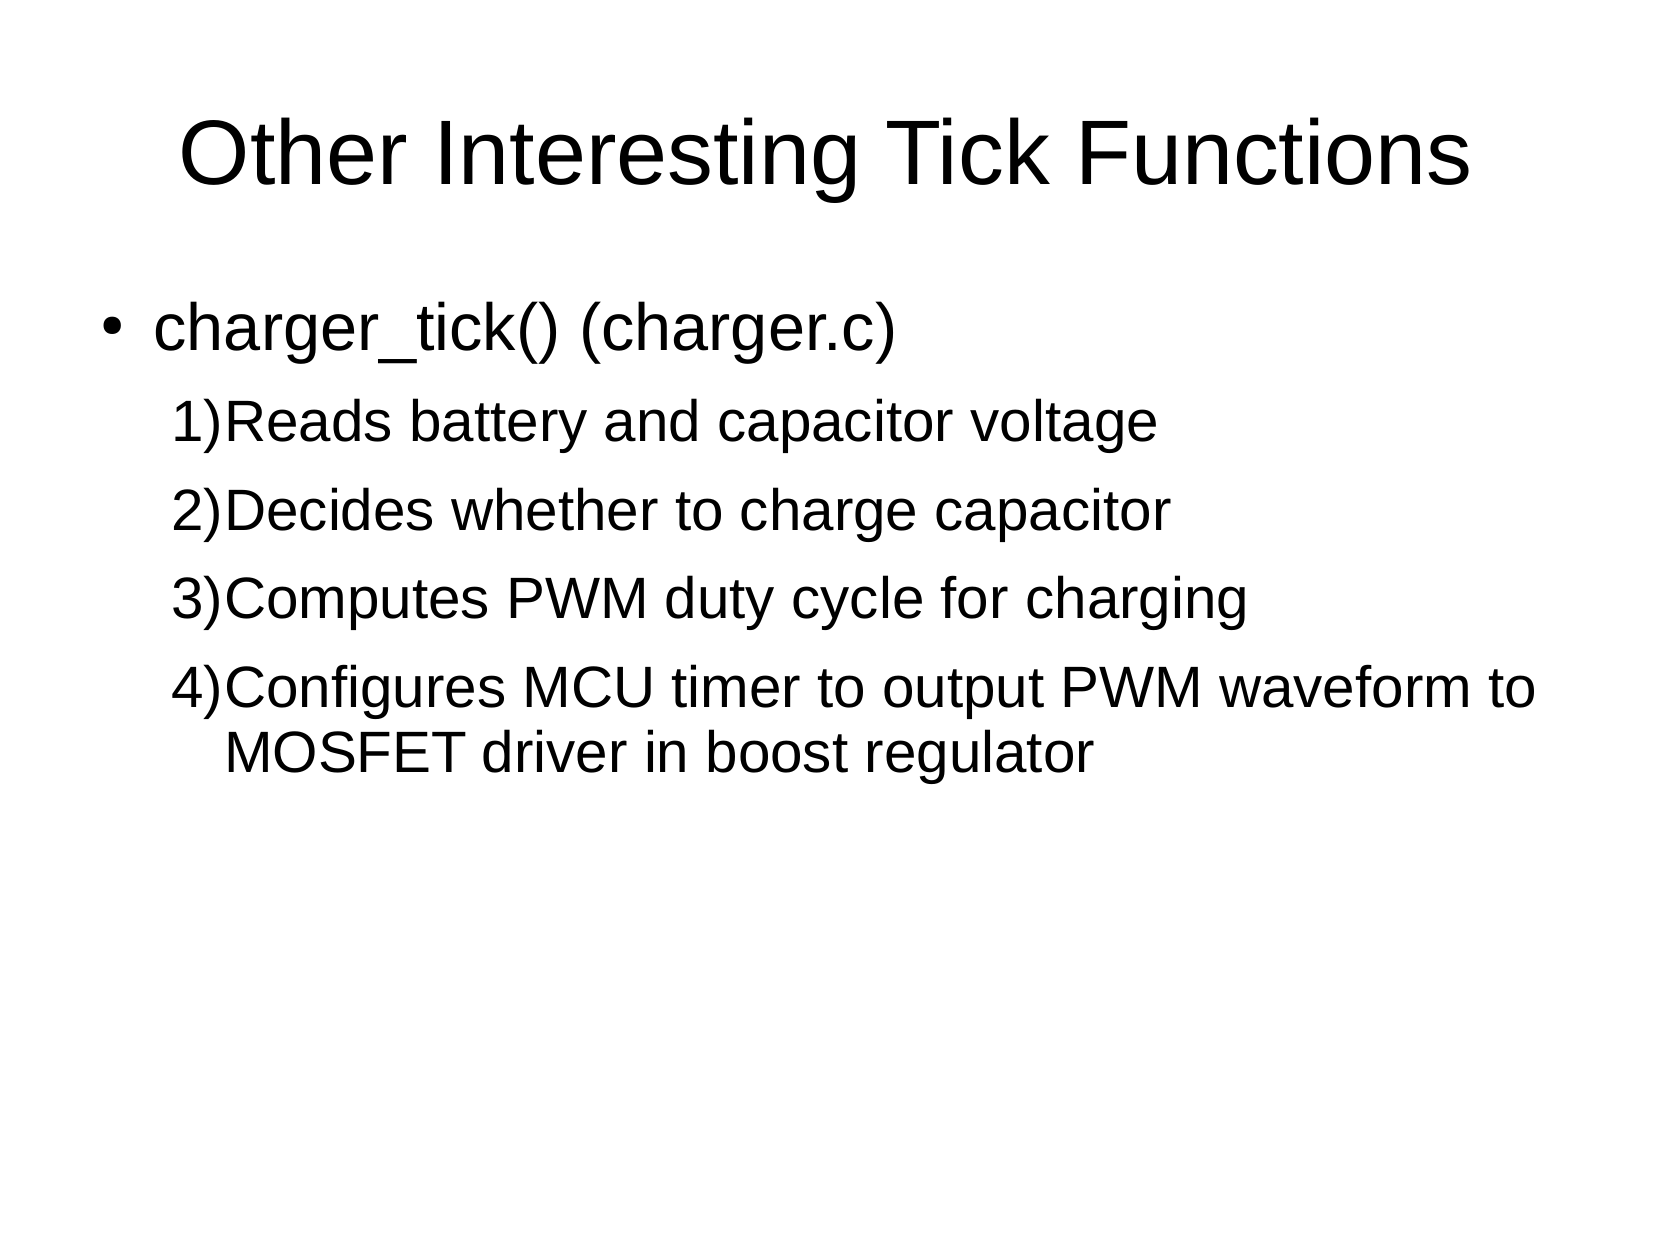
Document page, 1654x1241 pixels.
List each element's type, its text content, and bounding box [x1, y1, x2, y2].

list charger_tick() (charger.c) Reads battery and capacitor voltage Decides whether to charge capacitor Computes PWM duty cycle for charging Configures MCU timer to output PWM waveform to MOSFET driver in boost regulator [82, 290, 1571, 1010]
title Other Interesting Tick Functions [82, 49, 1571, 257]
